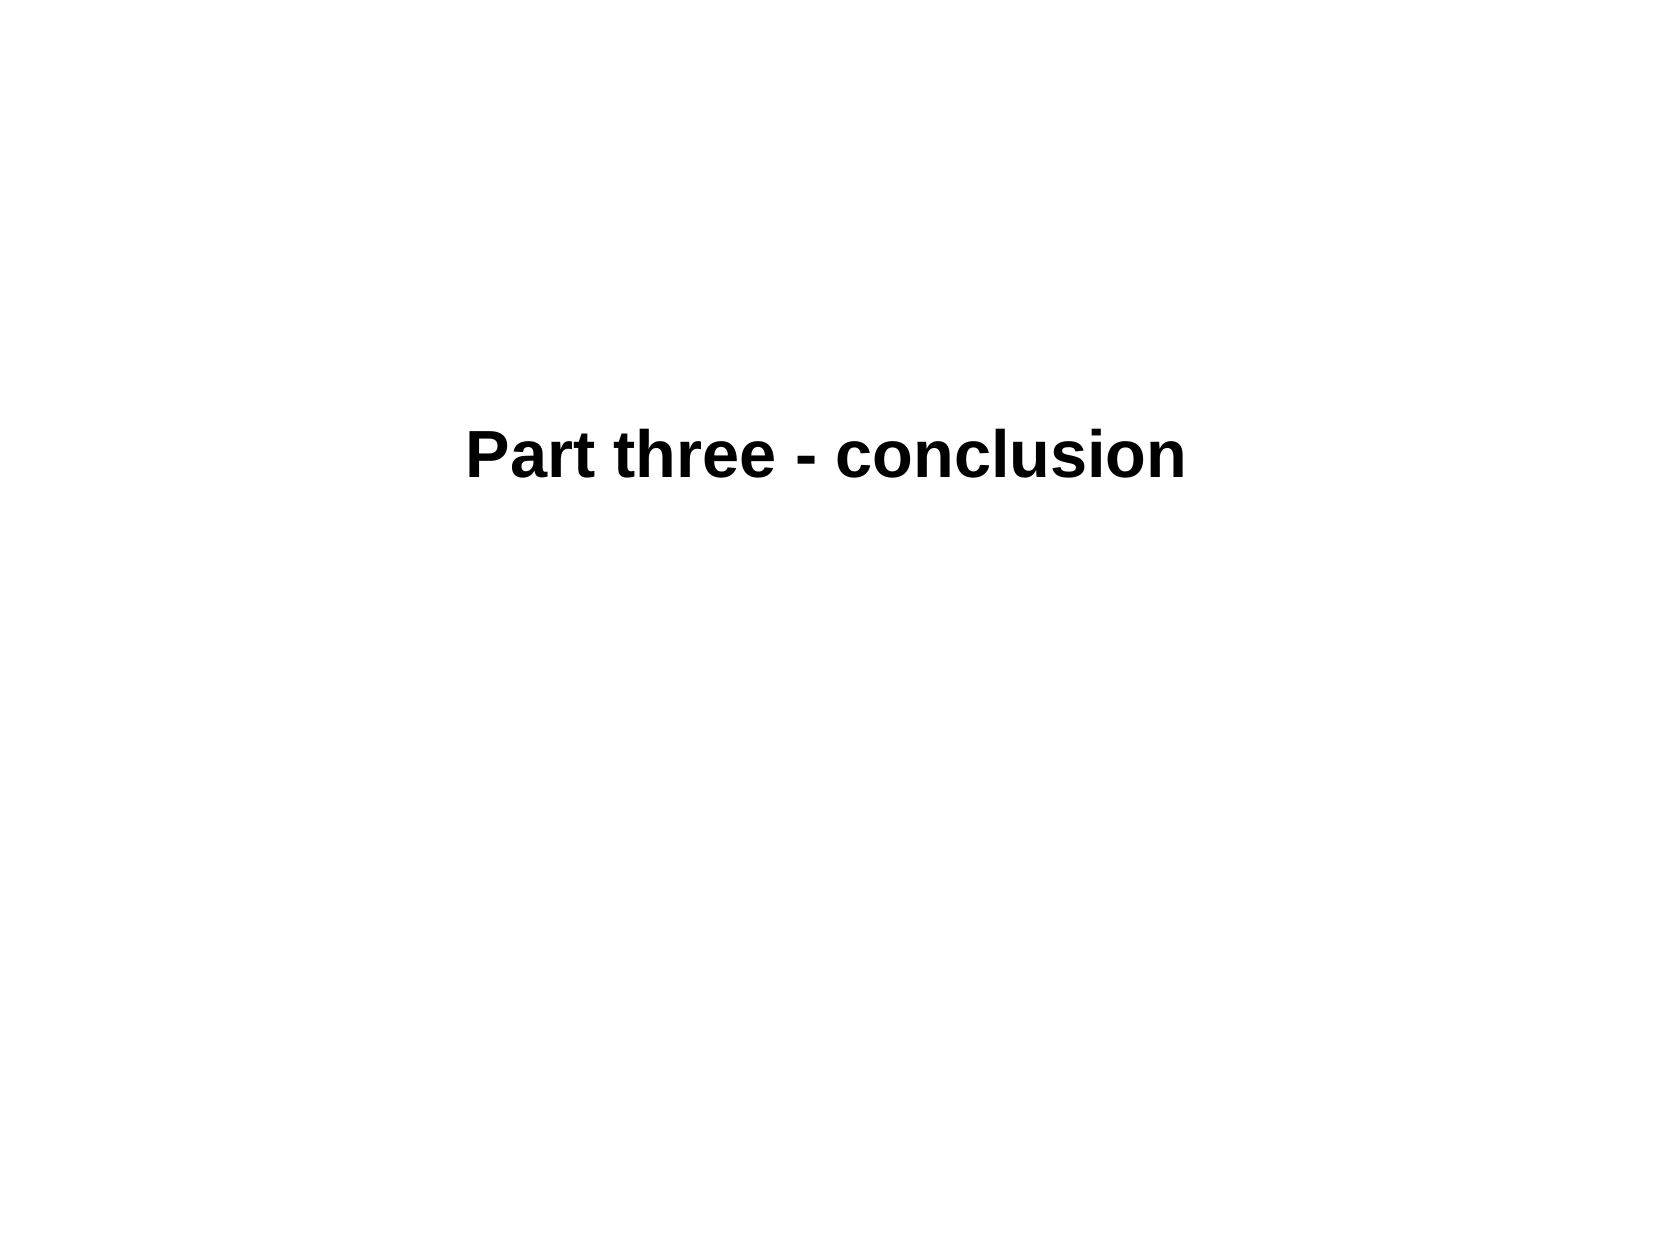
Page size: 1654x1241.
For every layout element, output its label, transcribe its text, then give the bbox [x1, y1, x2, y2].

subtitle Part three - conclusion [82, 49, 1571, 1010]
